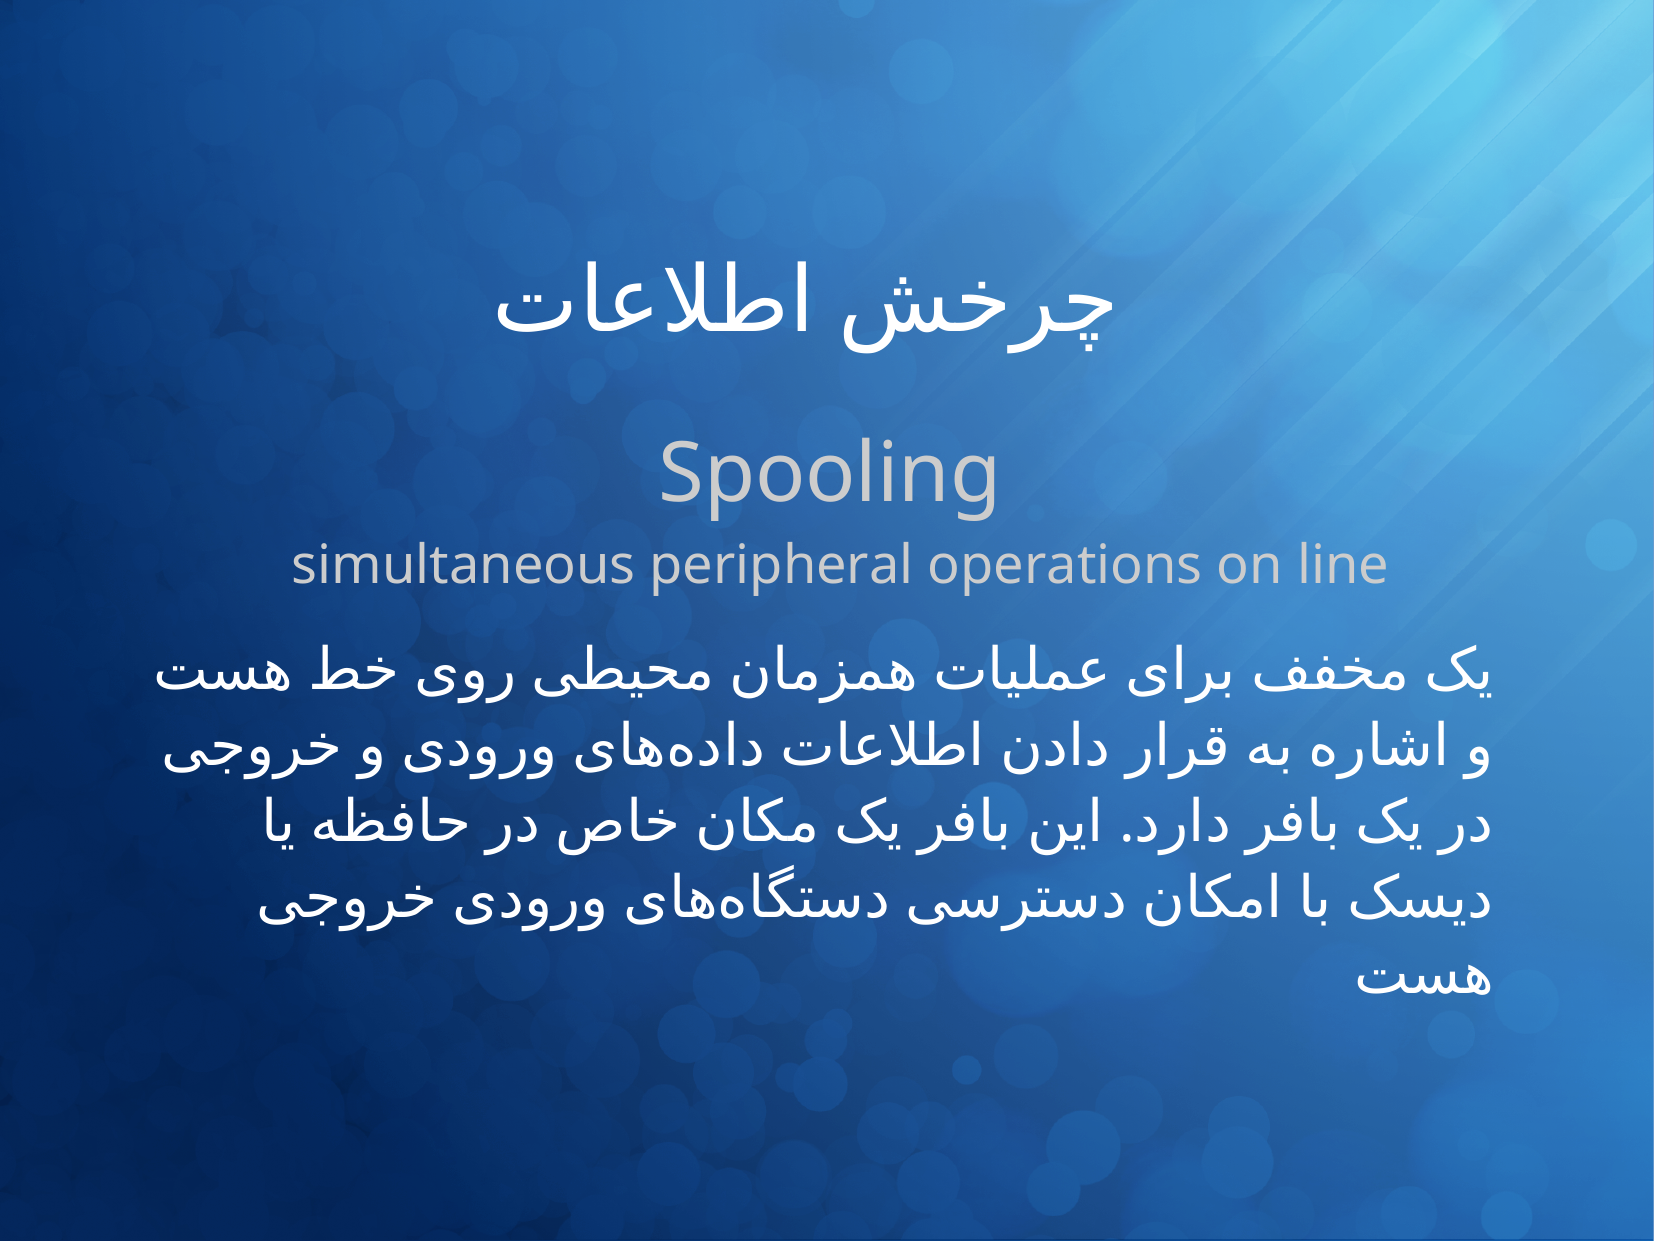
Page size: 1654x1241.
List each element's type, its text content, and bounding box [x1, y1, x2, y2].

title چرخش اطلاعات [112, 225, 1501, 393]
list یک مخفف برای عملیات همزمان محیطی روی خط هست و اشاره به قرار دادن اطلاعات داده‌های ورودی و خروجی در یک بافر دارد. این بافر یک مکان خاص در حافظه یا دیسک با امکان دسترسی دستگاه‌های ورودی خروجی هست [112, 637, 1566, 1034]
picture [0, 0, 1654, 1241]
text_box Spooling simultaneous peripheral operations on line [112, 423, 1570, 589]
